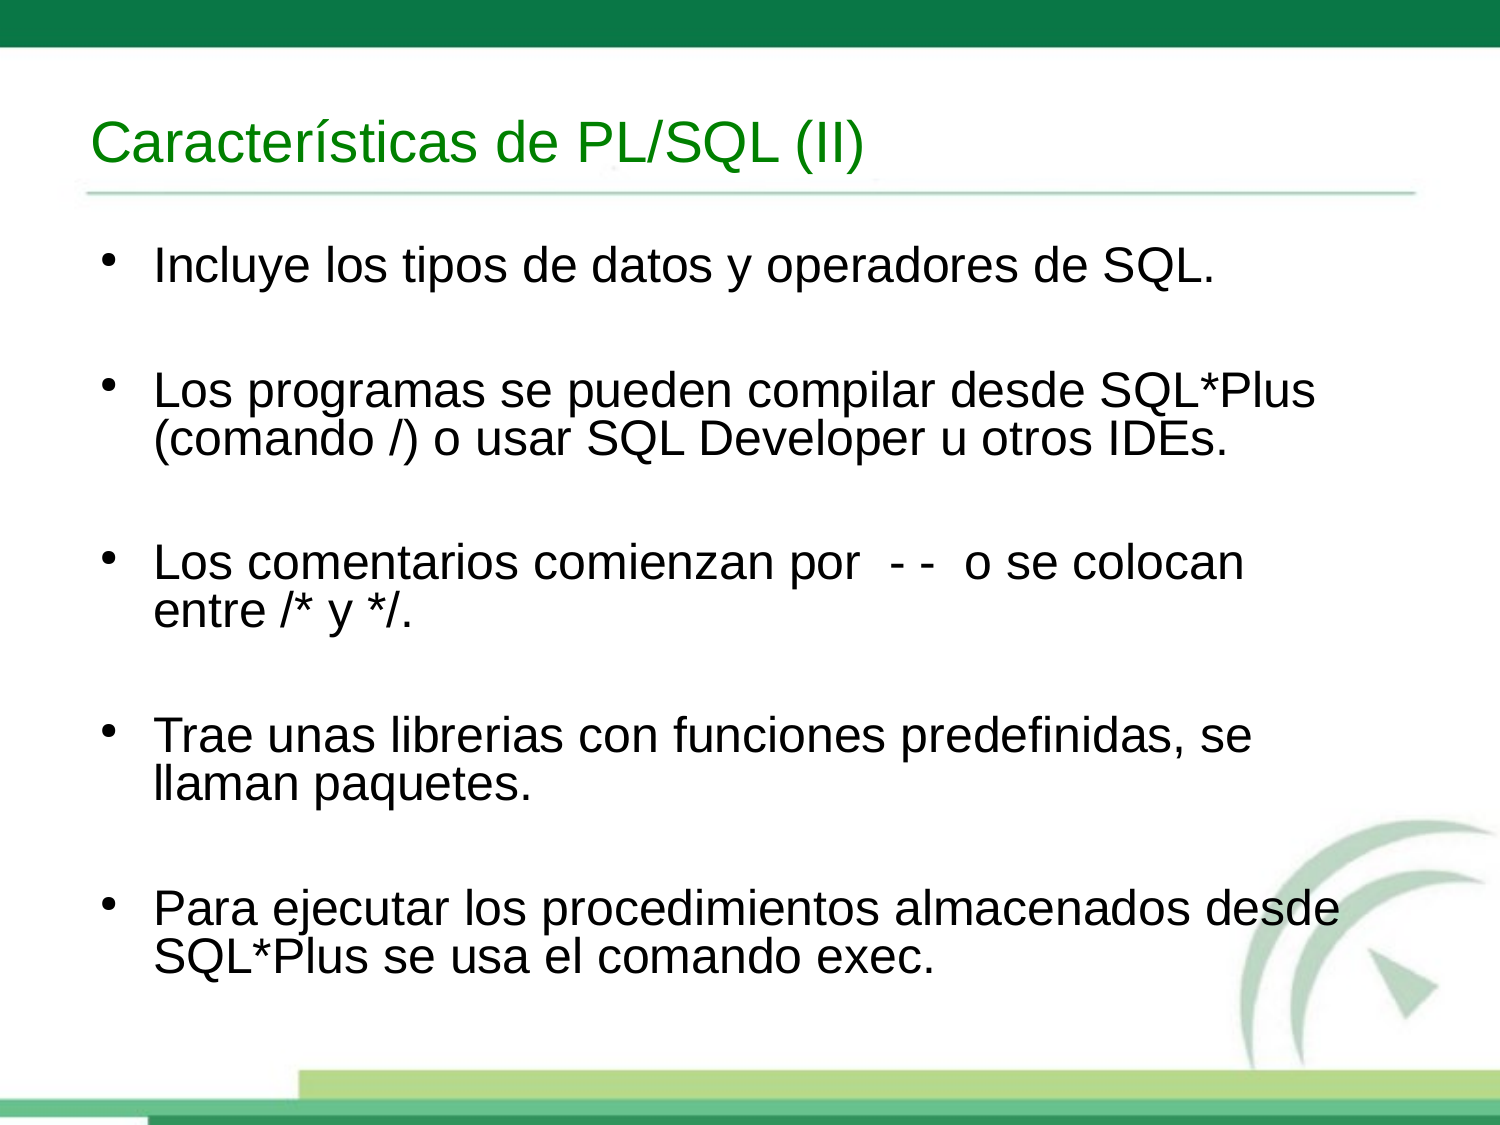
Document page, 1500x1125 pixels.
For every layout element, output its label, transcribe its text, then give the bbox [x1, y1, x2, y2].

picture [0, 0, 1500, 1125]
title Características de PL/SQL (II) [75, 45, 1426, 233]
list Incluye los tipos de datos y operadores de SQL. Los programas se pueden compilar desde SQL*Plus (comando /) o usar SQL Developer u otros IDEs. Los comentarios comienzan por - - o se colocan entre /* y */. Trae unas librerias con funciones predefinidas, se llaman paquetes. Para ejecutar los procedimientos almacenados desde SQL*Plus se usa el comando exec. [67, 236, 1418, 991]
